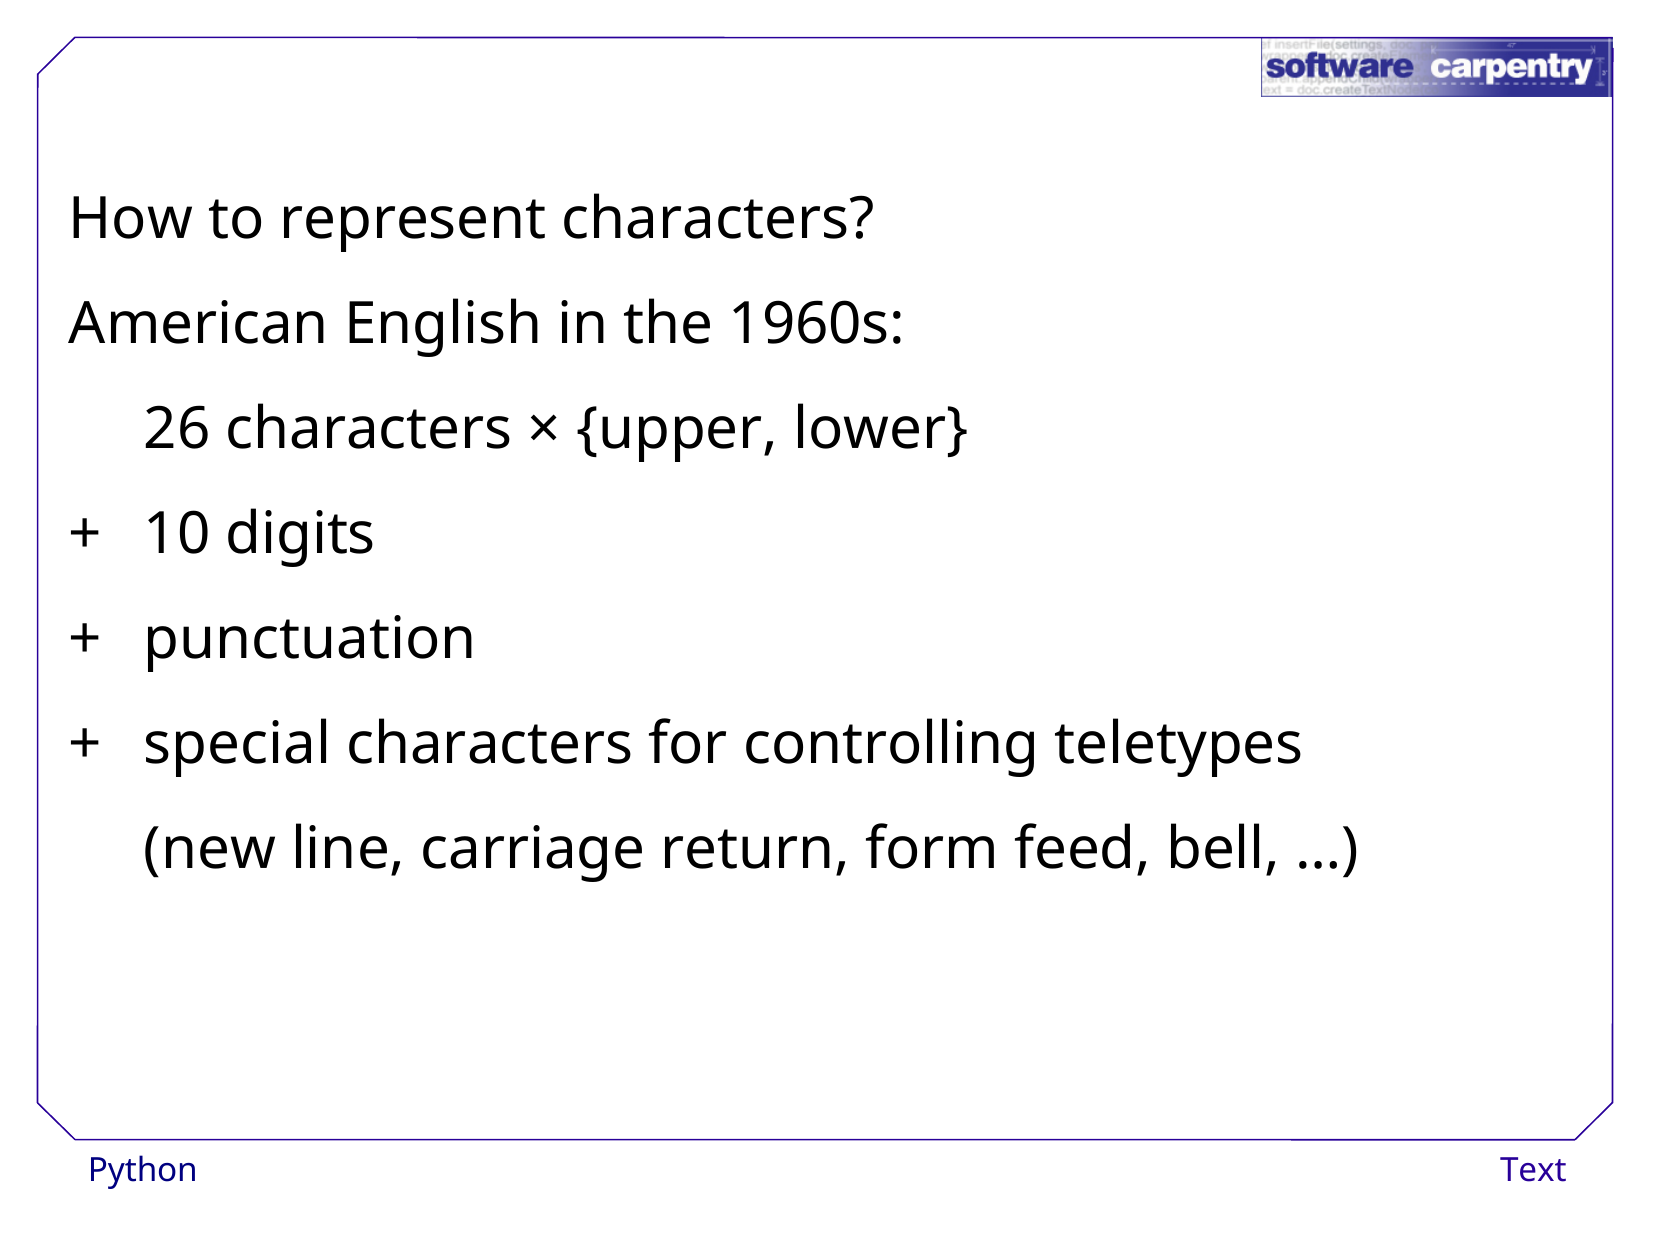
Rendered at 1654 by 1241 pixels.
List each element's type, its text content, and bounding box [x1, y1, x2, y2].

text_box How to represent characters? American English in the 1960s: 26 characters × {upper, lower} + 10 digits + punctuation + special characters for controlling teletypes (new line, carriage return, form feed, bell, …) [53, 138, 1524, 889]
picture [1261, 39, 1613, 97]
